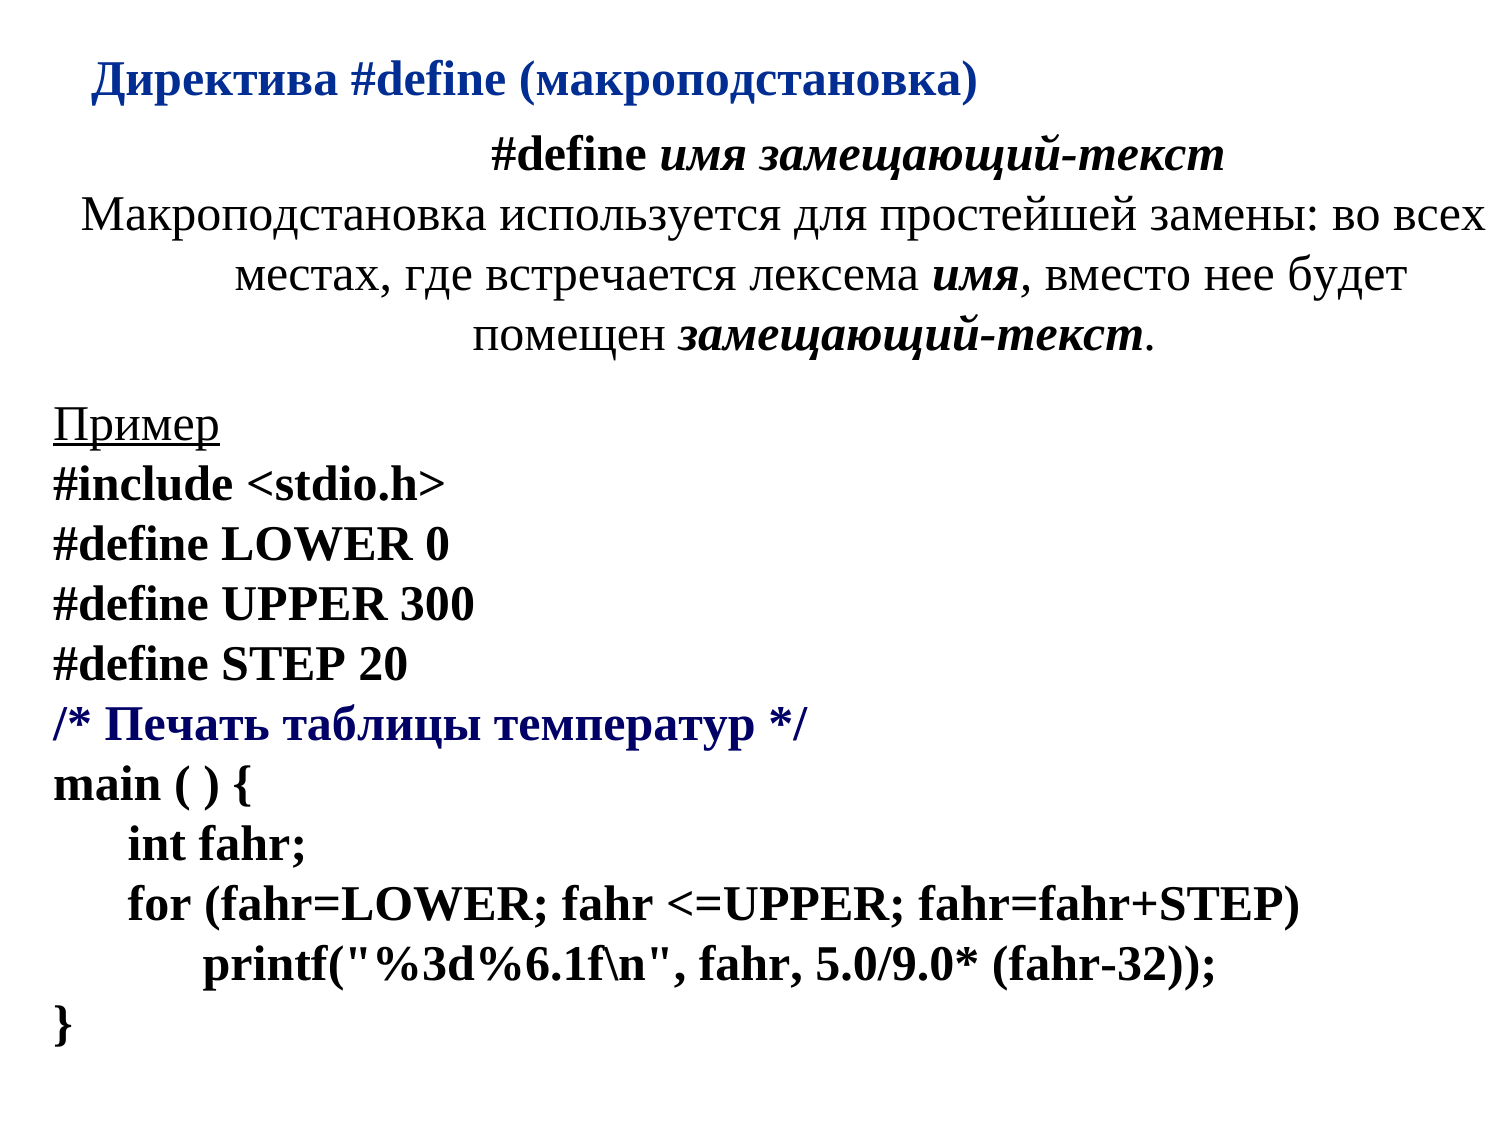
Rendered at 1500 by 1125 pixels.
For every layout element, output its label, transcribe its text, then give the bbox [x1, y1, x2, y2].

text_box Директива #define (макроподстановка) [1, 38, 1500, 114]
text_box Пример #include <stdio.h> #define LOWER 0 #define UPPER 300 #define STEP 20 /* Печать таблицы температур */ main ( ) { int fahr; for (fahr=LOWER; fahr <=UPPER; fahr=fahr+STEP) printf("%3d%6.1f\n", fahr, 5.0/9.0* (fahr-32)); } [38, 382, 1465, 1059]
text_box #define имя замещающий-текст Макроподстановка используется для простейшей замены: во всех местах, где встречается лексема имя, вместо нее будет помещен замещающий-текст. [51, 113, 1500, 369]
